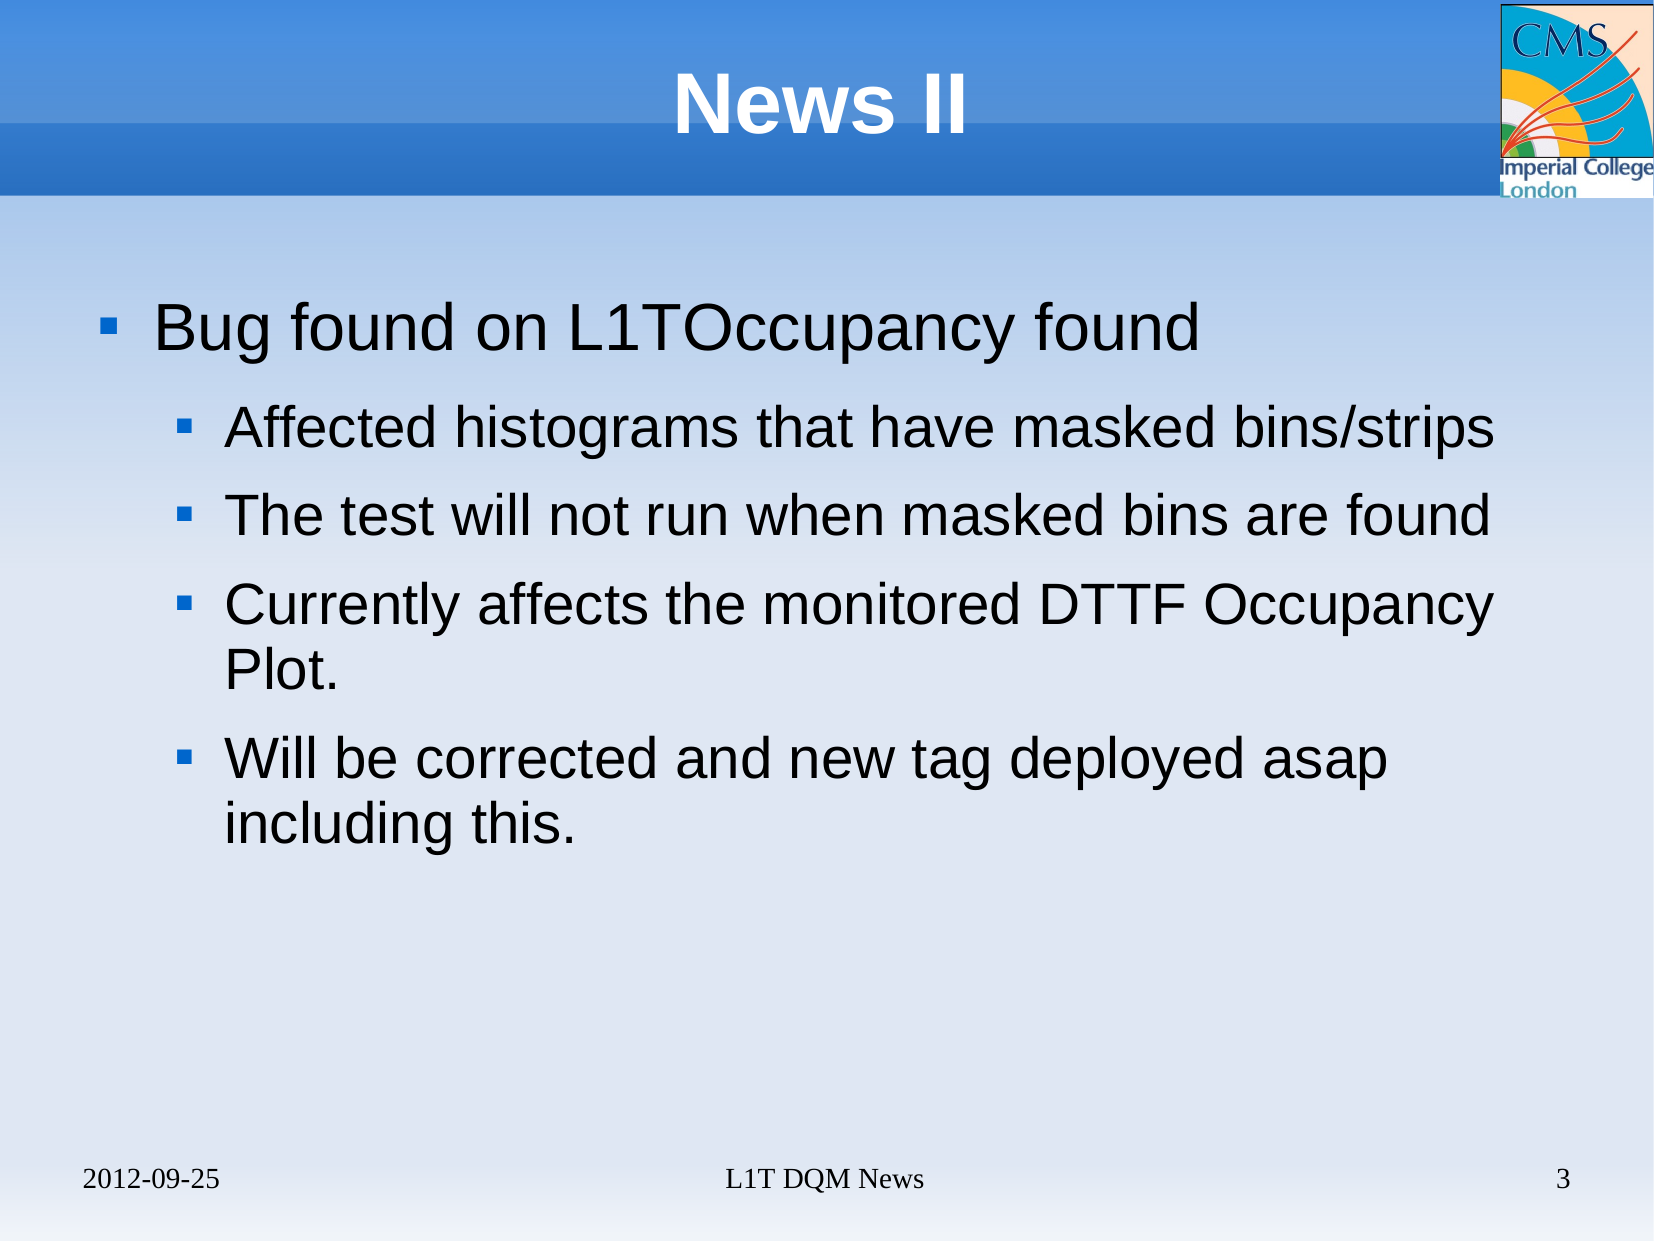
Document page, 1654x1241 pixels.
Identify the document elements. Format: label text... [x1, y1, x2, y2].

title News II [76, 0, 1565, 208]
list Bug found on L1TOccupancy found Affected histograms that have masked bins/strips The test will not run when masked bins are found Currently affects the monitored DTTF Occupancy Plot. Will be corrected and new tag deployed asap including this. [82, 290, 1571, 1109]
picture [0, 0, 1654, 1241]
